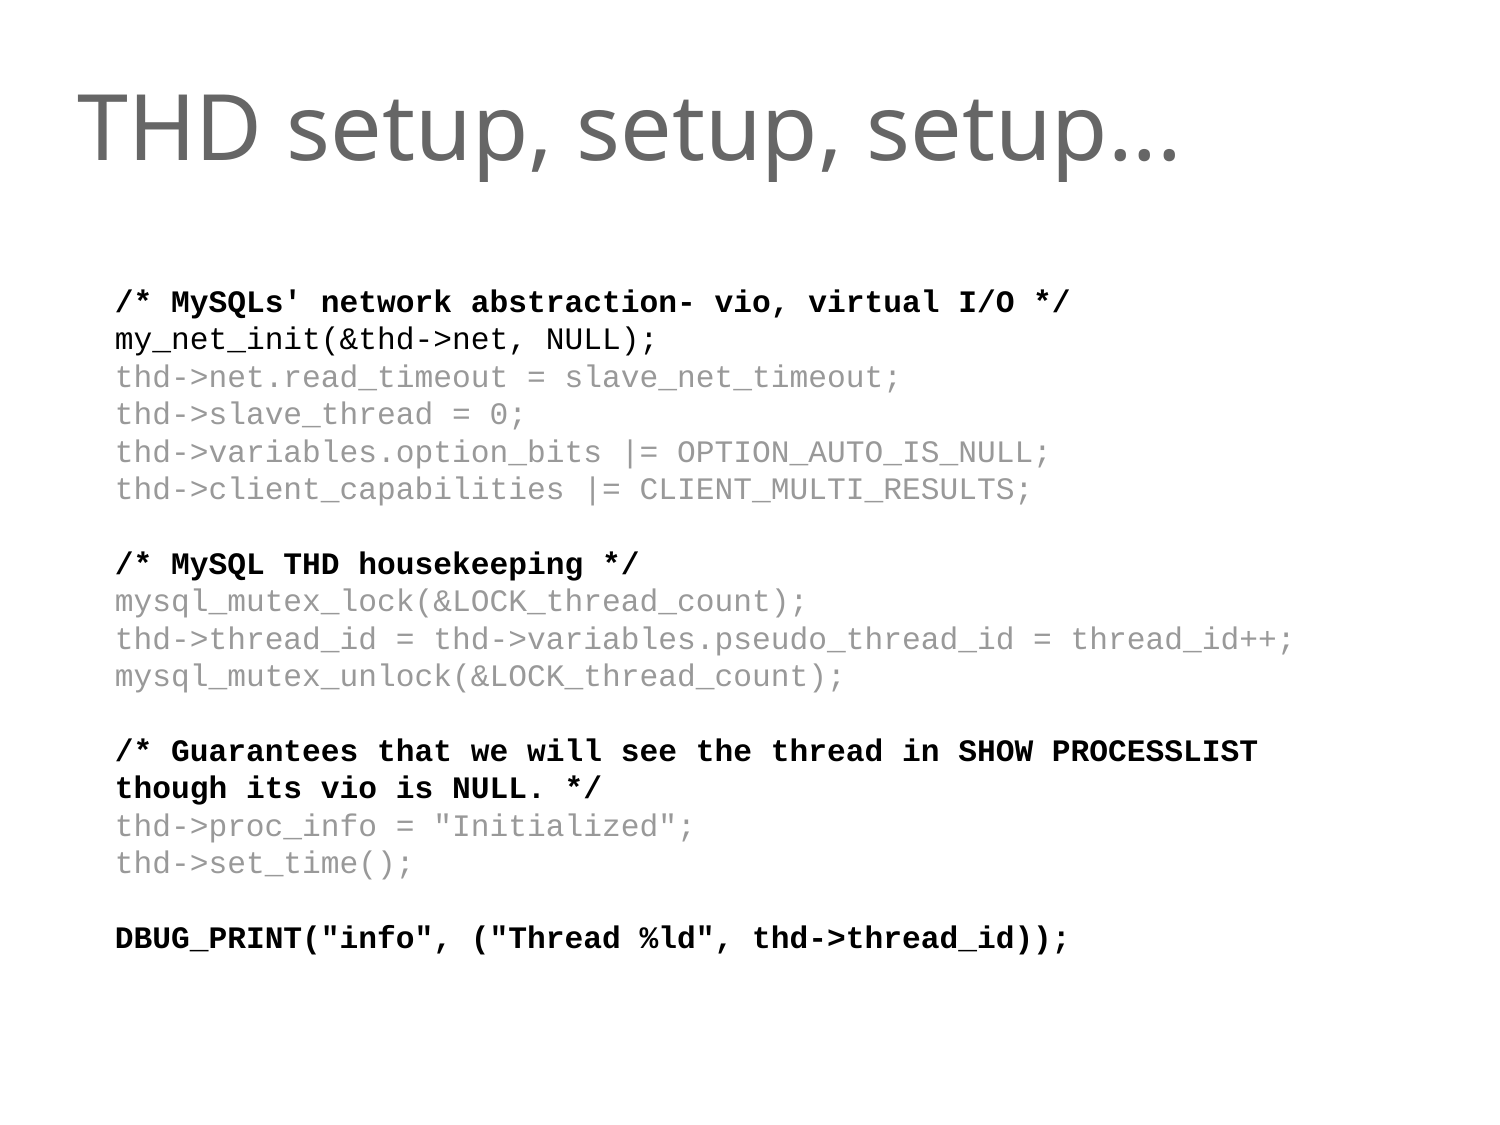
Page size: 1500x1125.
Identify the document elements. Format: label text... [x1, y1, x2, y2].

title THD setup, setup, setup... [62, 0, 1438, 236]
text_box /* MySQLs' network abstraction- vio, virtual I/O */ my_net_init(&thd->net, NULL); thd->net.read_timeout = slave_net_timeout; thd->slave_thread = 0; thd->variables.option_bits |= OPTION_AUTO_IS_NULL; thd->client_capabilities |= CLIENT_MULTI_RESULTS; /* MySQL THD housekeeping */ mysql_mutex_lock(&LOCK_thread_count); thd->thread_id = thd->variables.pseudo_thread_id = thread_id++; mysql_mutex_unlock(&LOCK_thread_count); /* Guarantees that we will see the thread in SHOW PROCESSLIST though its vio is NULL. */ thd->proc_info = "Initialized"; thd->set_time(); DBUG_PRINT("info", ("Thread %ld", thd->thread_id)); [62, 236, 1438, 1034]
